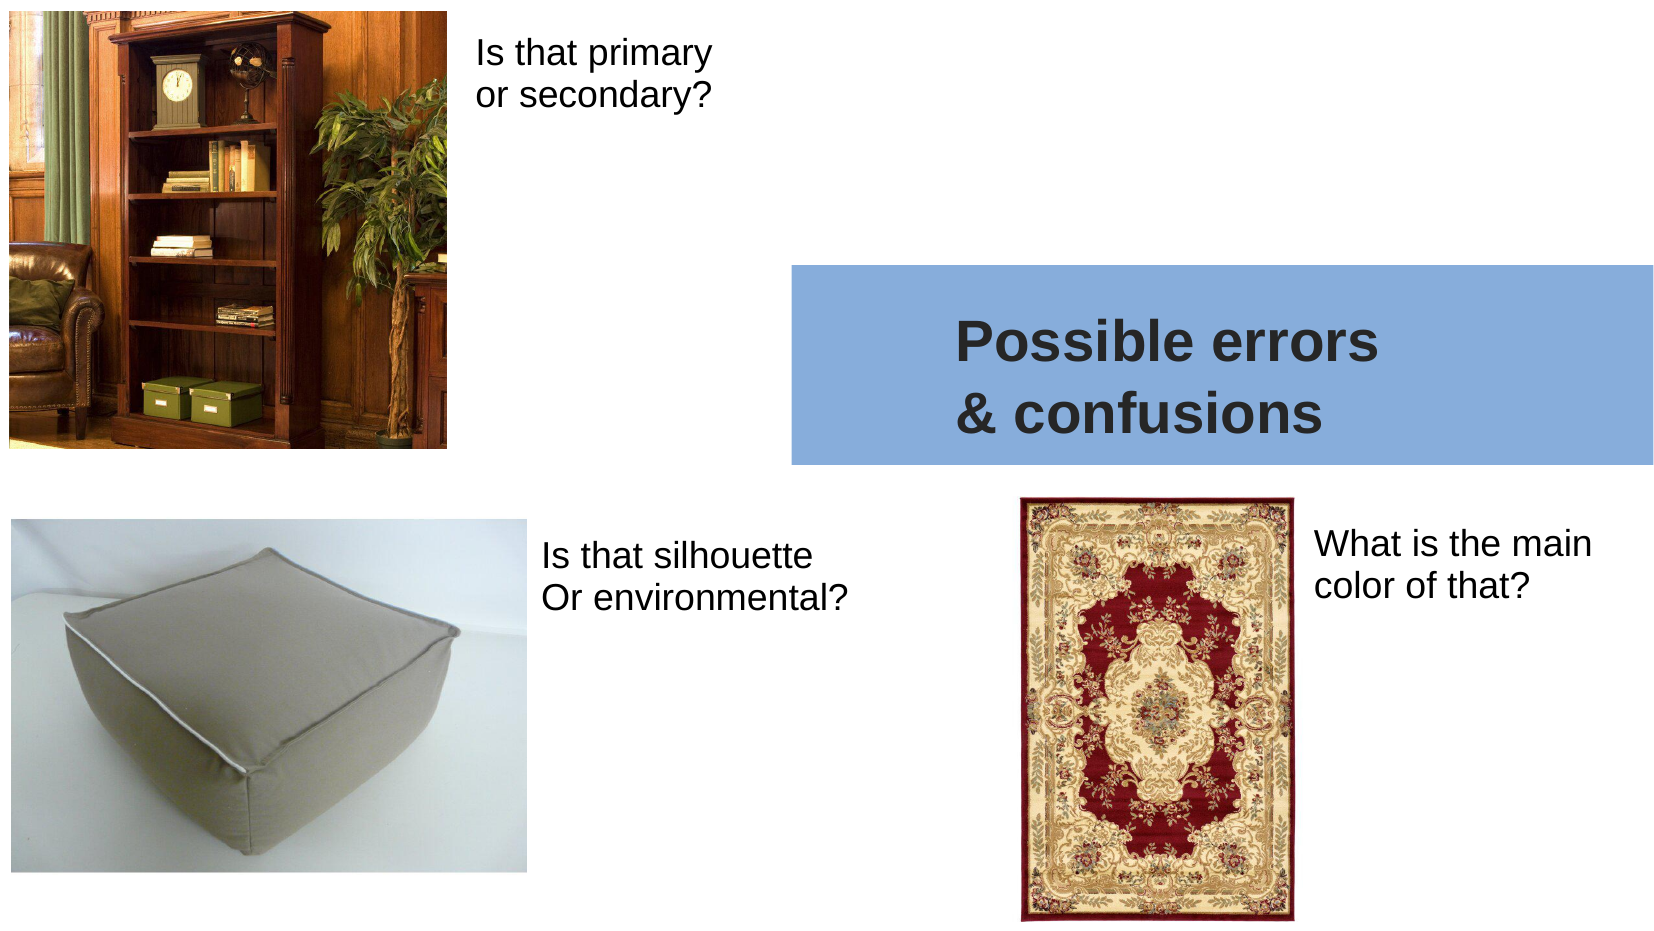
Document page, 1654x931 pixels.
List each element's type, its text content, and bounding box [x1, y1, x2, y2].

text_box Is that primary or secondary? [460, 23, 739, 123]
picture [9, 11, 447, 449]
picture [944, 496, 1371, 922]
text_box What is the main color of that? [1299, 515, 1608, 615]
text_box Possible errors & confusions [941, 295, 1412, 454]
text_box Is that silhouette Or environmental? [526, 527, 864, 626]
picture [11, 460, 527, 931]
